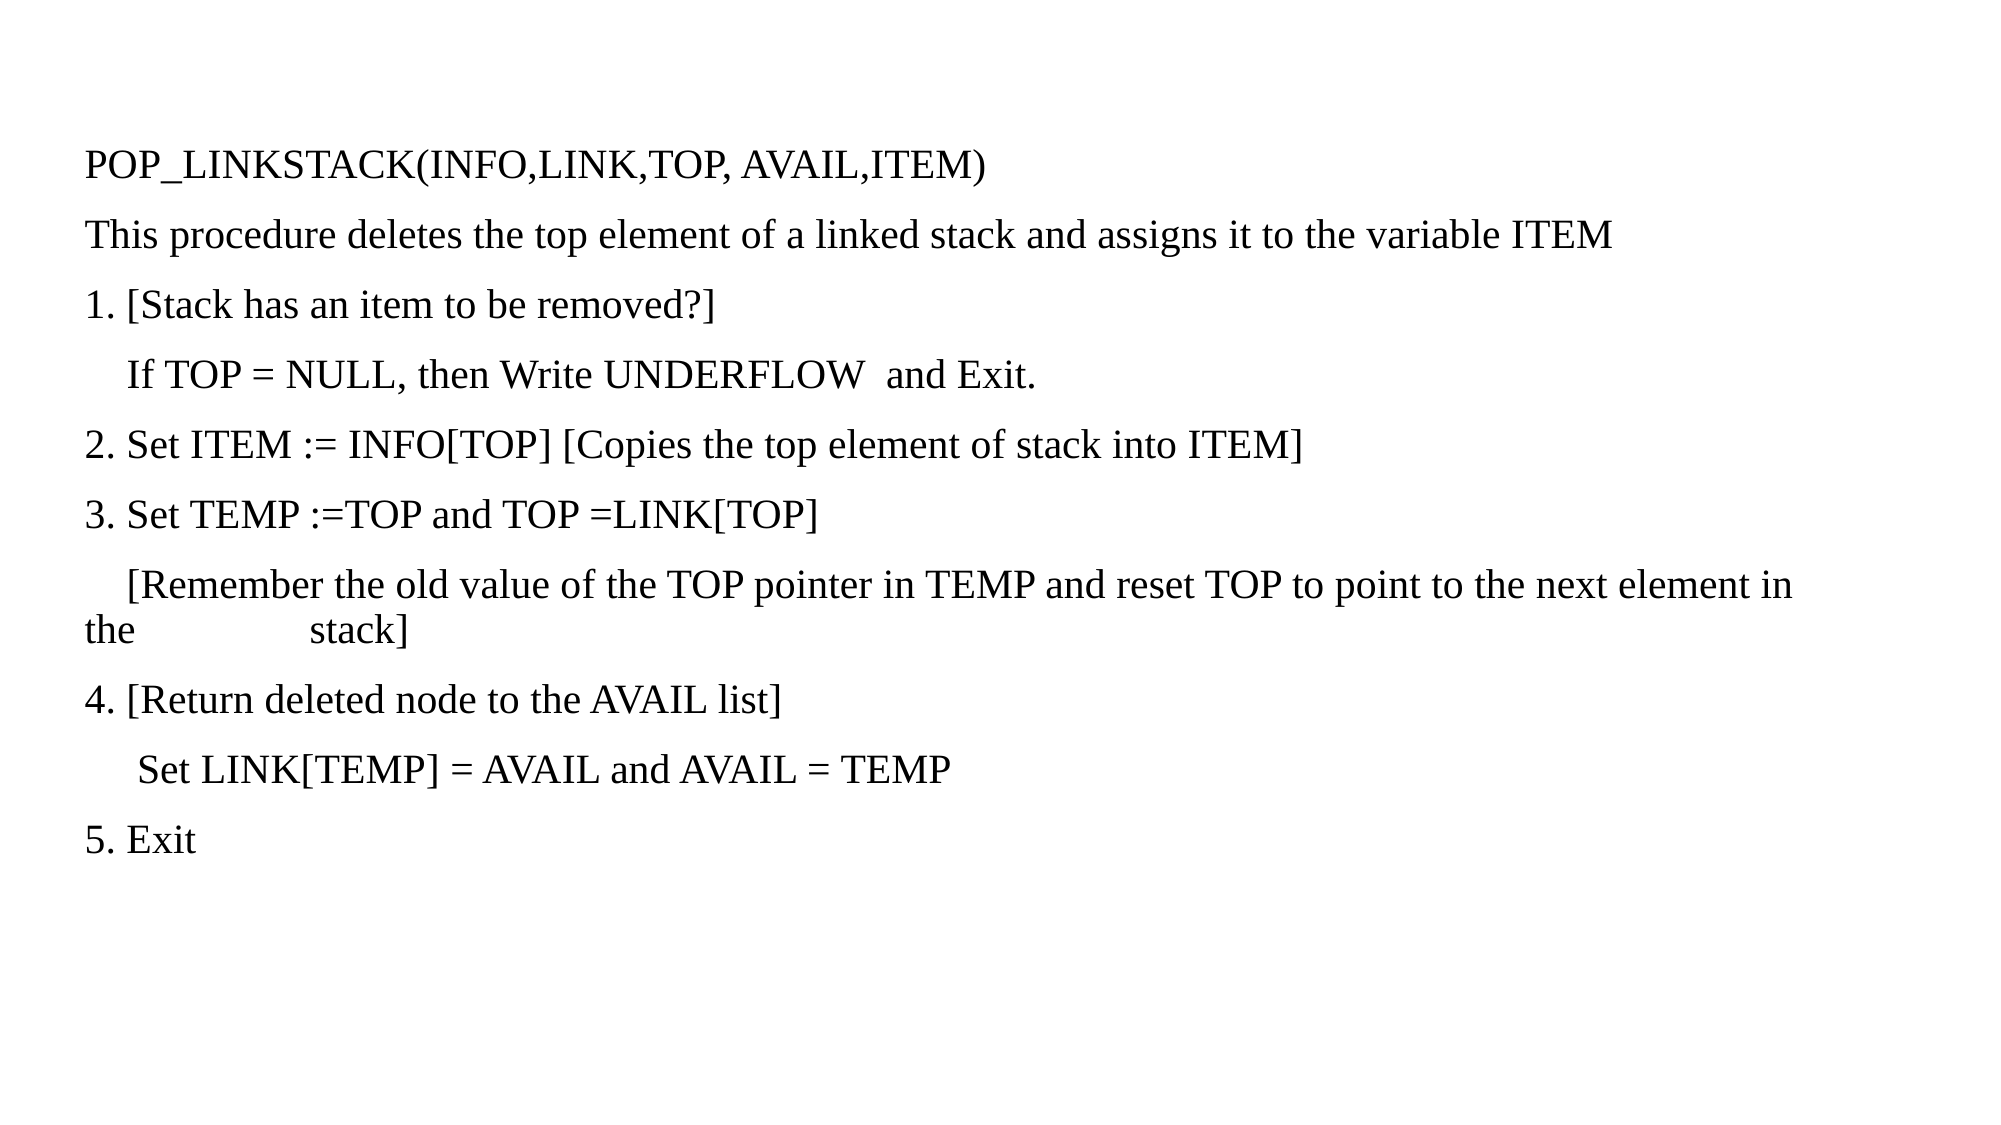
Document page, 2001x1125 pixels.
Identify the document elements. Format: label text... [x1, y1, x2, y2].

list POP_LINKSTACK(INFO,LINK,TOP, AVAIL,ITEM) This procedure deletes the top element of a linked stack and assigns it to the variable ITEM 1. [Stack has an item to be removed?] If TOP = NULL, then Write UNDERFLOW and Exit. 2. Set ITEM := INFO[TOP] [Copies the top element of stack into ITEM] 3. Set TEMP :=TOP and TOP =LINK[TOP] [Remember the old value of the TOP pointer in TEMP and reset TOP to point to the next element in the stack] 4. [Return deleted node to the AVAIL list] Set LINK[TEMP] = AVAIL and AVAIL = TEMP 5. Exit [69, 134, 1863, 1014]
